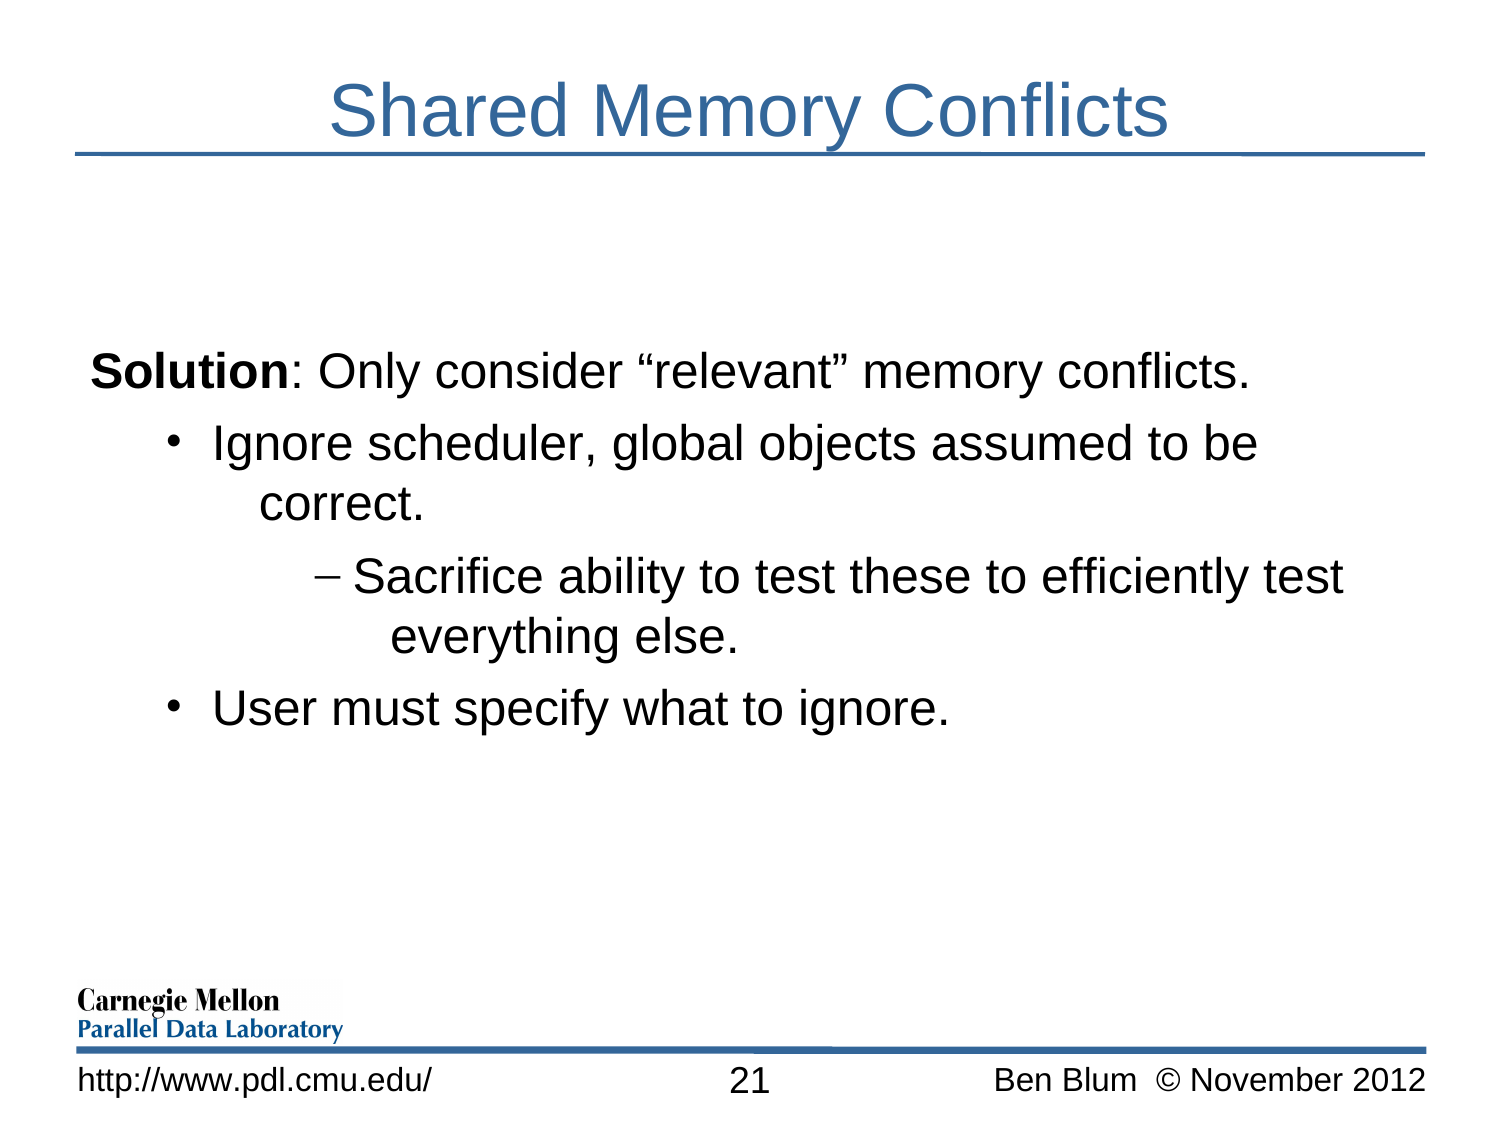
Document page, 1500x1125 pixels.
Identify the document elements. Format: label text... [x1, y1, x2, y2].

list Solution: Only consider “relevant” memory conflicts. Ignore scheduler, global objects assumed to be correct. Sacrifice ability to test these to efficiently test everything else. User must specify what to ignore. [75, 187, 1426, 856]
title Shared Memory Conflicts [112, 50, 1388, 163]
picture [77, 979, 343, 1044]
